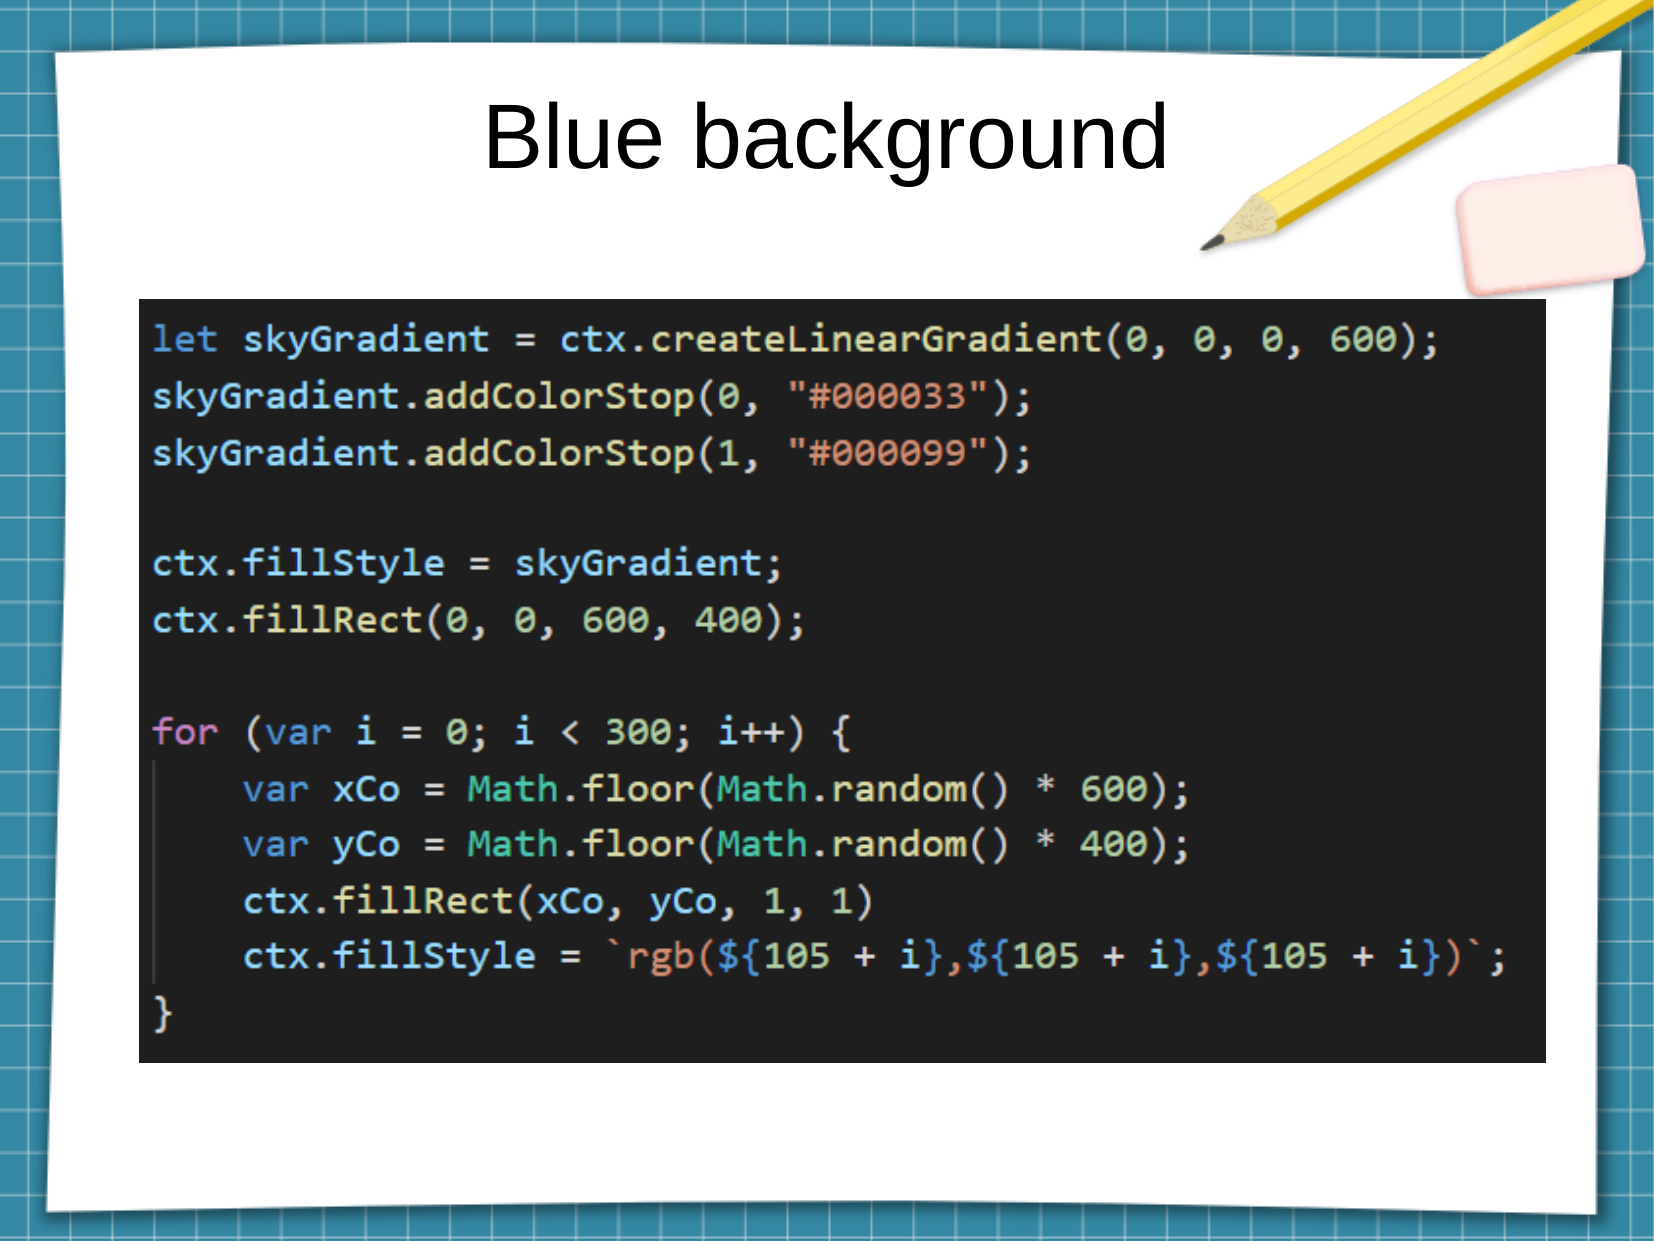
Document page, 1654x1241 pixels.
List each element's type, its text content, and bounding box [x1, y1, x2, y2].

title Blue background [82, 32, 1571, 241]
picture [0, 0, 1654, 1241]
